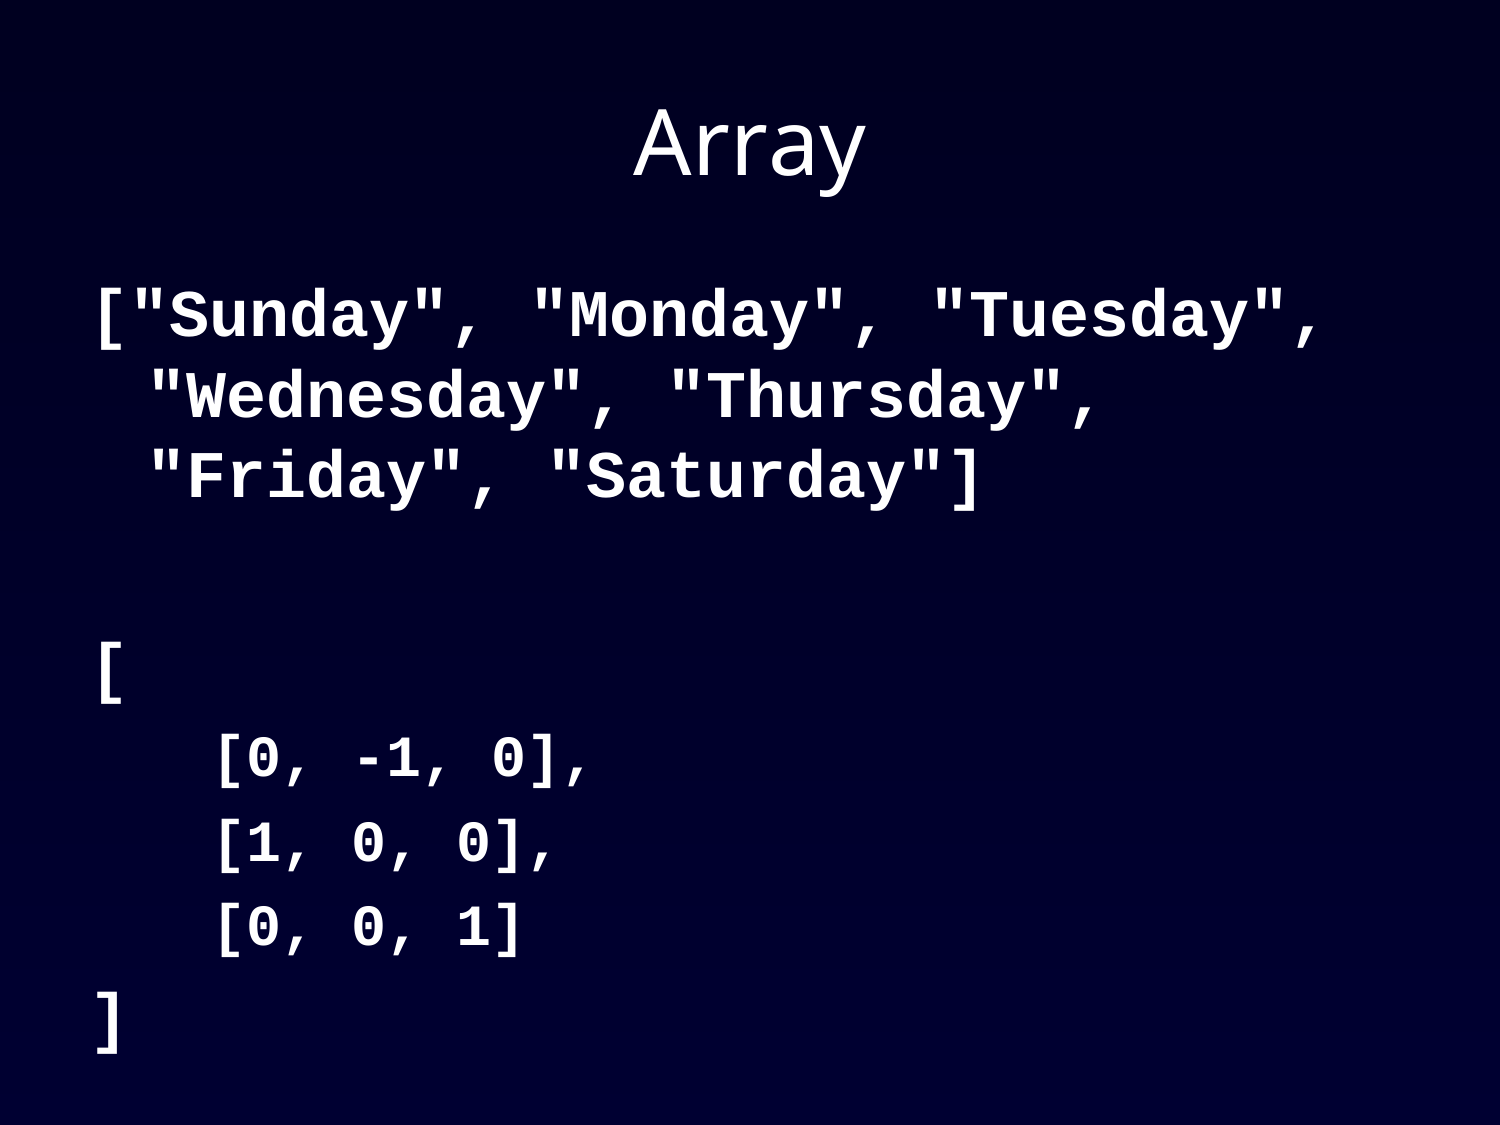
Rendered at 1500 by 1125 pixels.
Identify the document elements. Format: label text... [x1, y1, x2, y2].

list ["Sunday", "Monday", "Tuesday", "Wednesday", "Thursday", "Friday", "Saturday"] [ [0, -1, 0], [1, 0, 0], [0, 0, 1] ] [75, 262, 1426, 1101]
title Array [75, 45, 1426, 233]
